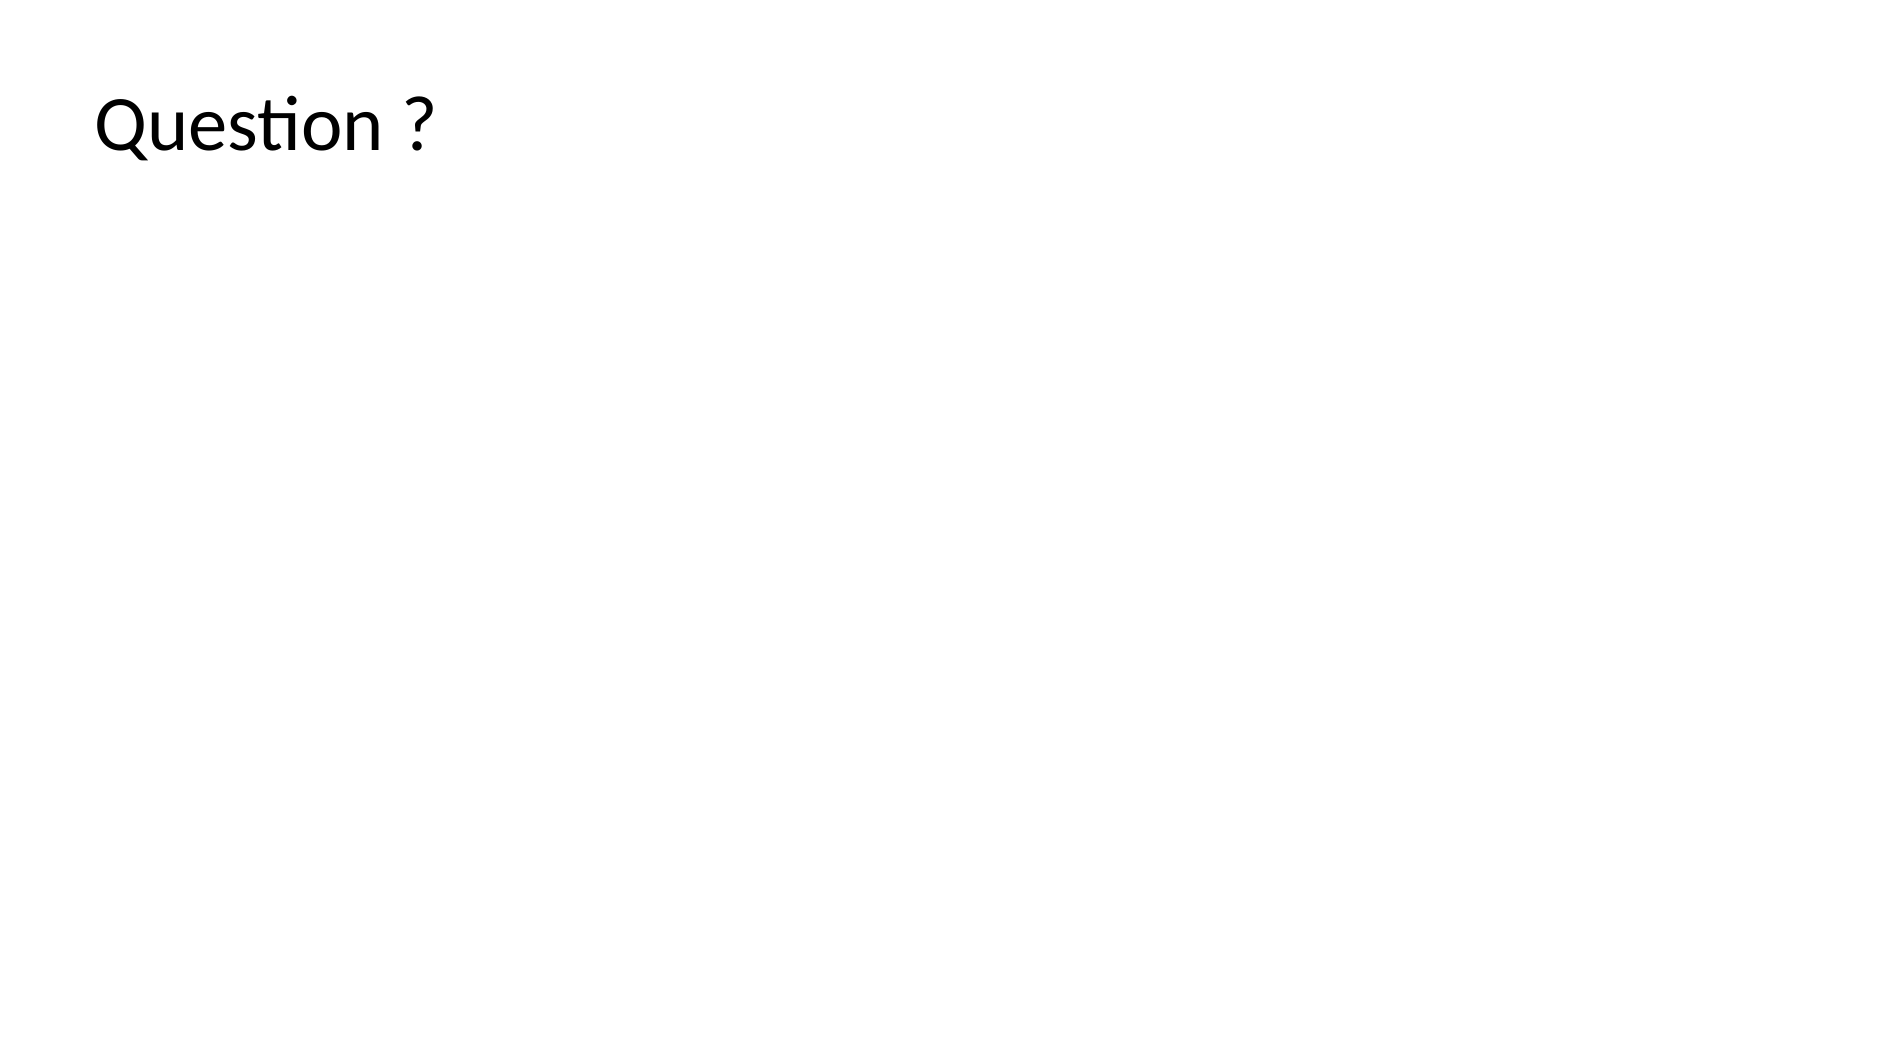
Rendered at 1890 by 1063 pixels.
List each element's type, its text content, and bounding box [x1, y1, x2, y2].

title Question ? [94, 42, 1796, 220]
